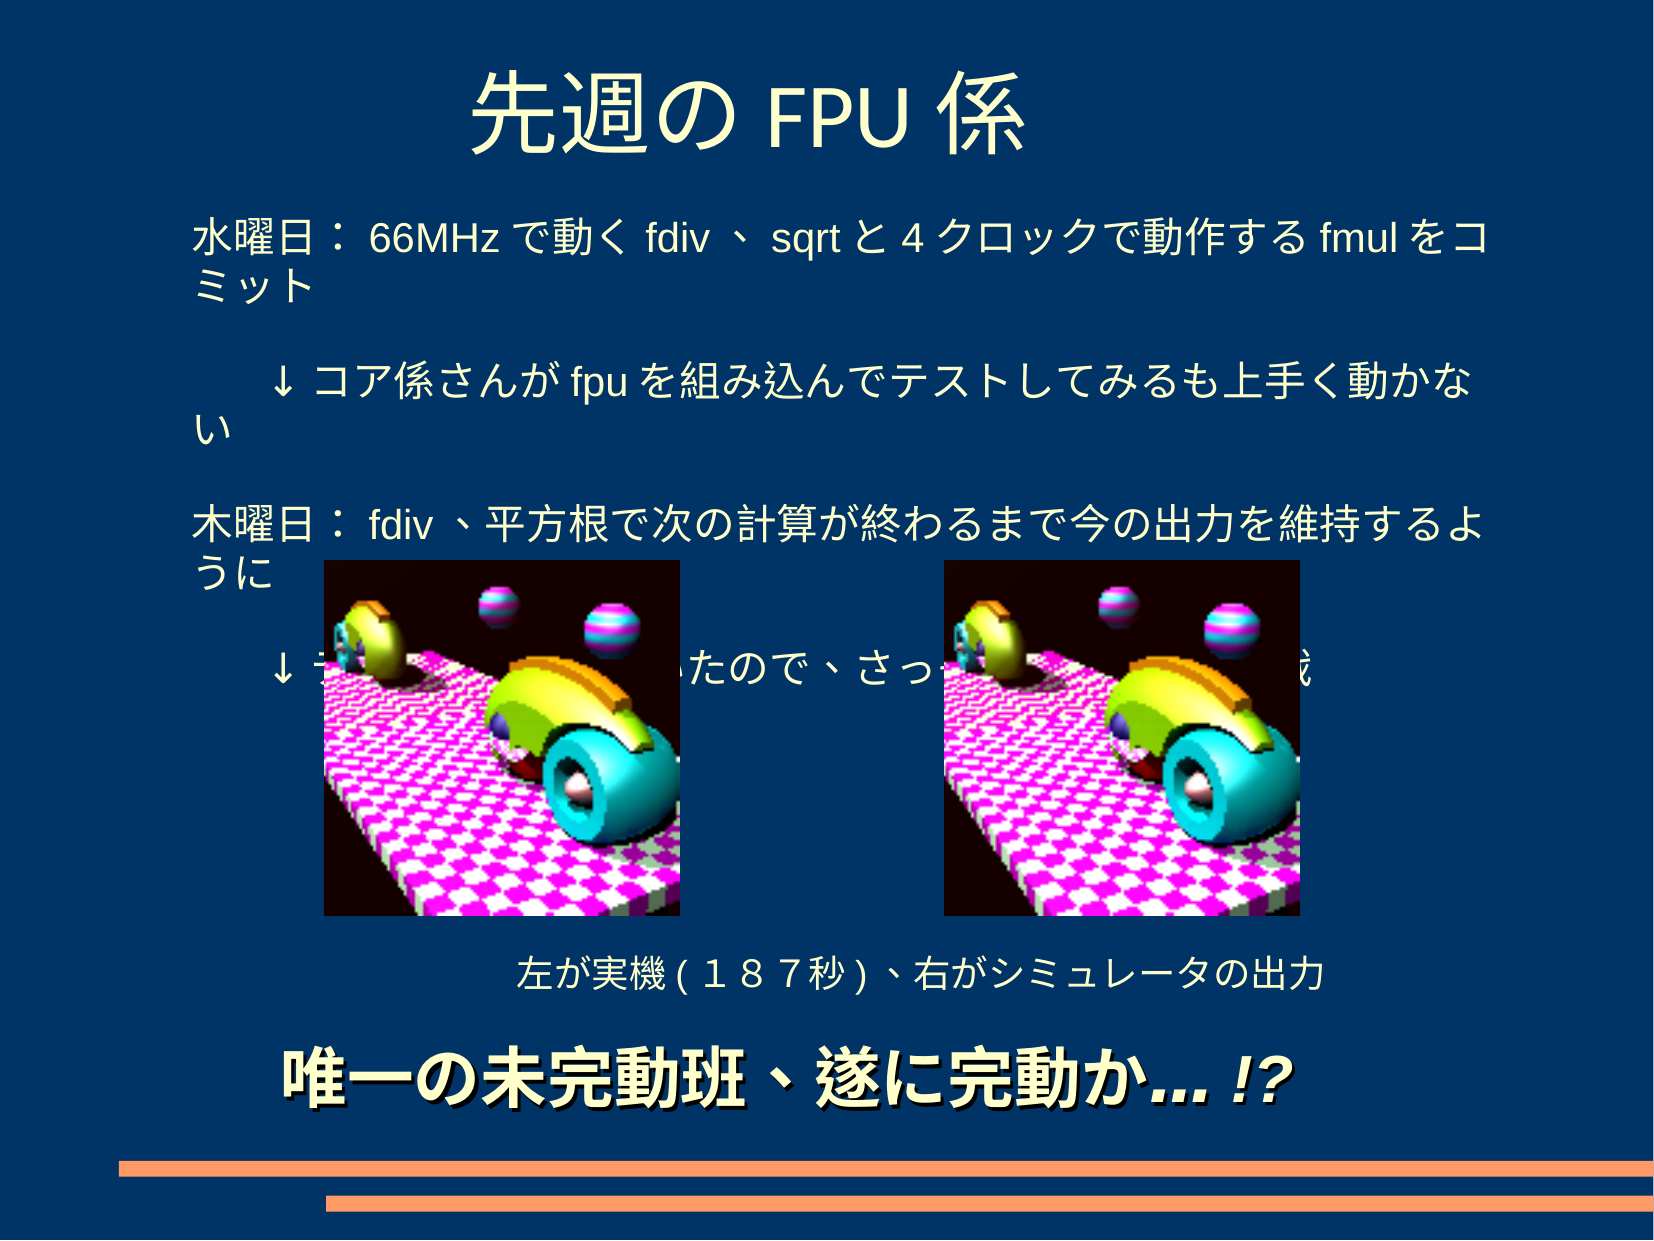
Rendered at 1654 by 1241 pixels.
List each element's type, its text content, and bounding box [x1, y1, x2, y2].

text_box 水曜日：66MHzで動くfdiv、sqrtと4クロックで動作するfmulをコミット ↓コア係さんがfpuを組み込んでテストしてみるも上手く動かない 木曜日：fdiv、平方根で次の計算が終わるまで今の出力を維持するように ↓テストも上手く動いたので、さっそくレイトレに挑戦 [177, 206, 1506, 562]
picture [944, 560, 1300, 916]
picture [324, 560, 680, 916]
text_box 唯一の未完動班、遂に完動か…!? [265, 1033, 1334, 1126]
title 先週のFPU係 [72, 44, 1423, 178]
text_box 左が実機(１８７秒)、右がシミュレータの出力 [501, 944, 1238, 1004]
